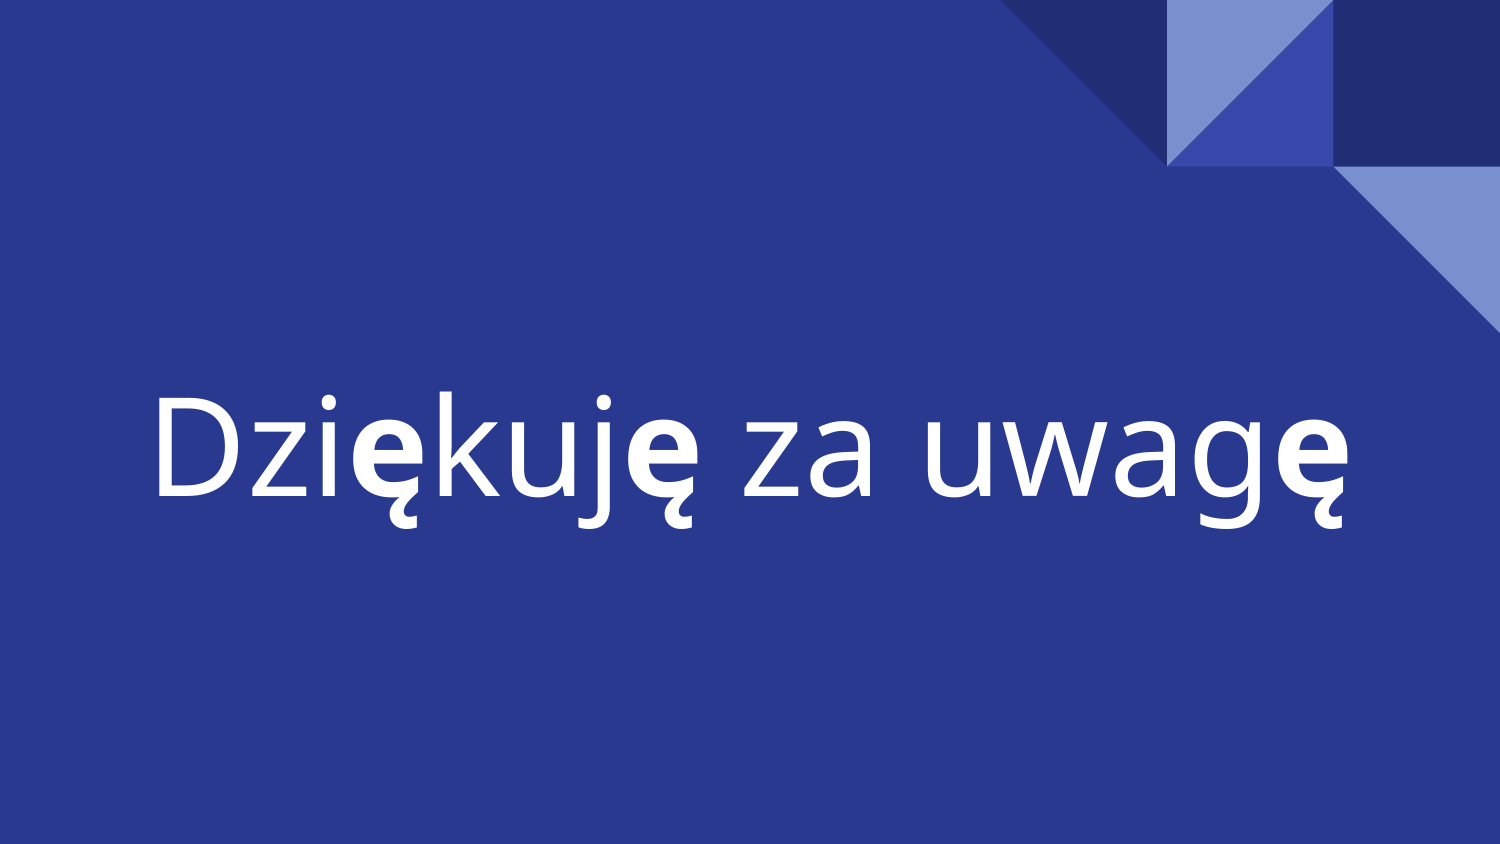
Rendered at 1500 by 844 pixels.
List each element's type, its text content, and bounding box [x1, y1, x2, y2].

title Dziękuję za uwagę [51, 206, 1449, 540]
